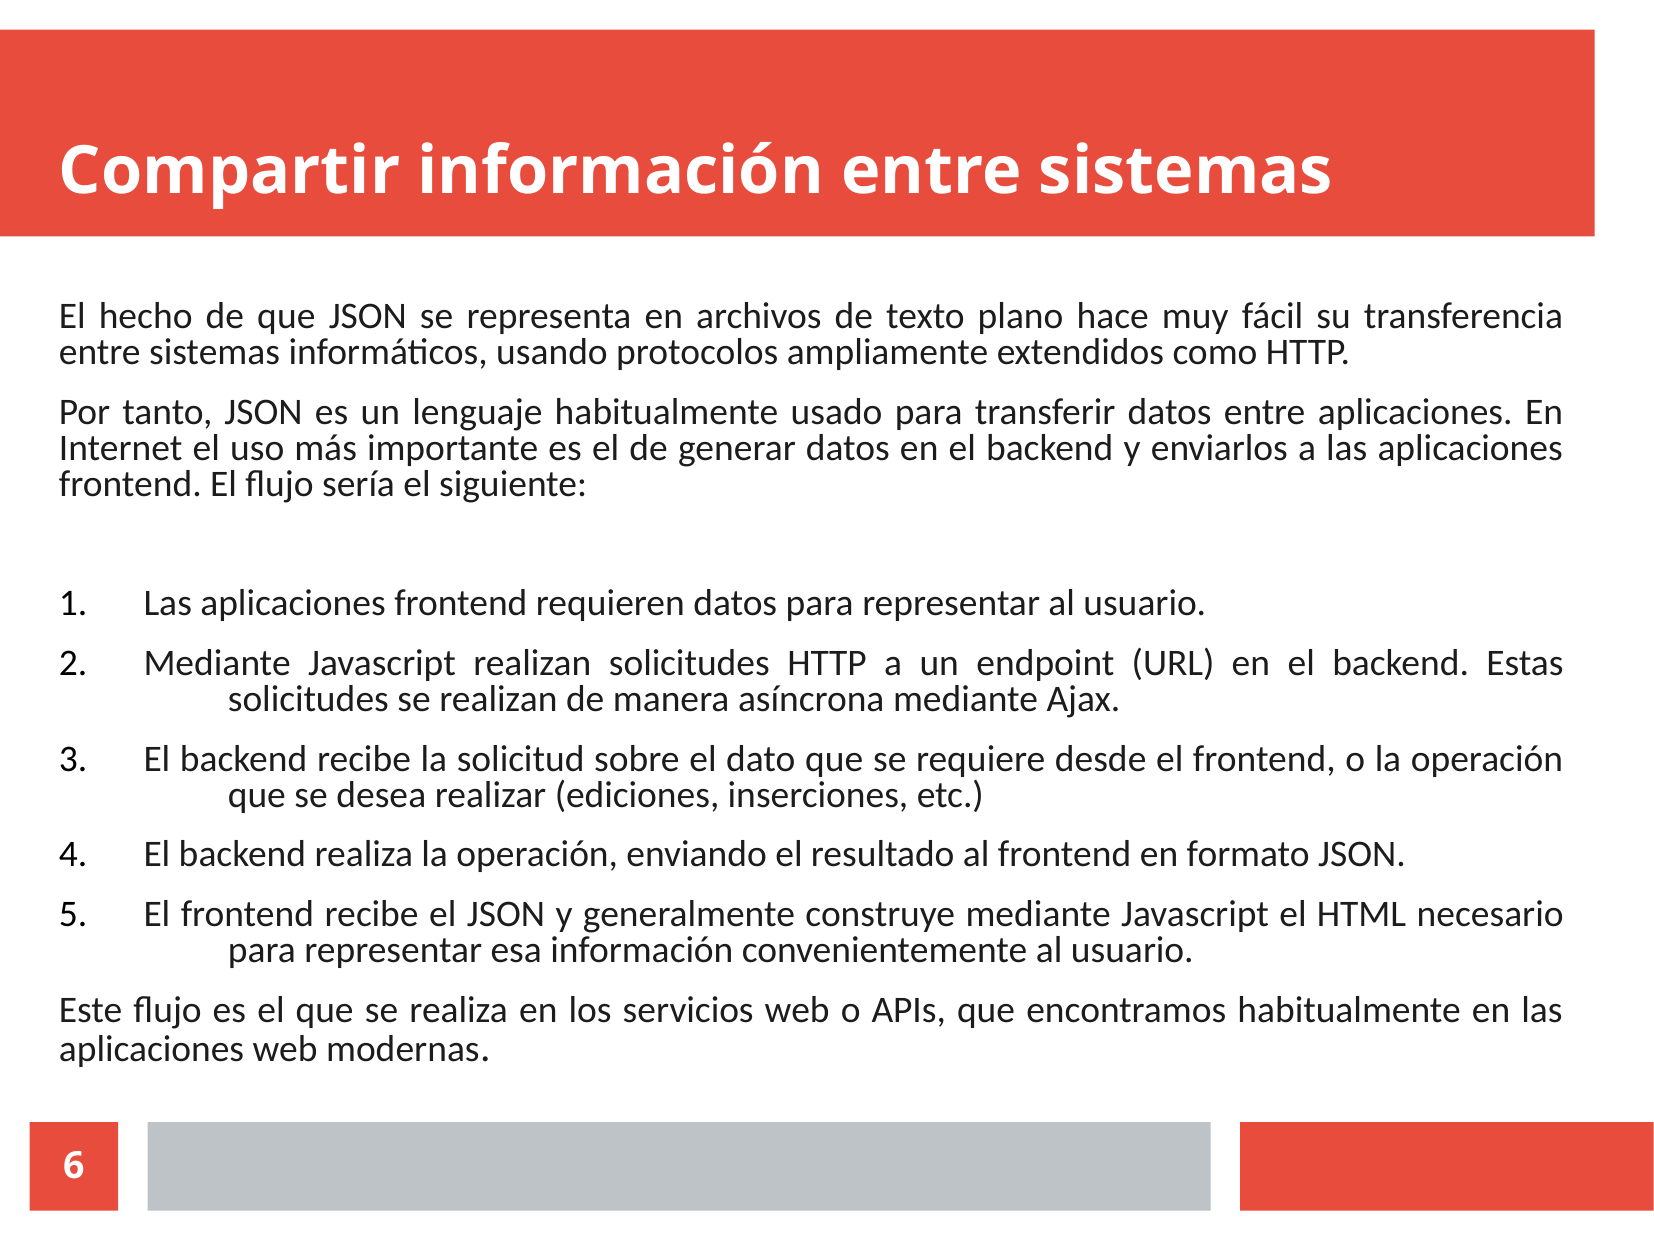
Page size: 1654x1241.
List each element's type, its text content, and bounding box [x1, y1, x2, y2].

text_box [29, 1122, 119, 1211]
title Compartir información entre sistemas [59, 59, 1595, 207]
list El hecho de que JSON se representa en archivos de texto plano hace muy fácil su transferencia entre sistemas informáticos, usando protocolos ampliamente extendidos como HTTP. Por tanto, JSON es un lenguaje habitualmente usado para transferir datos entre aplicaciones. En Internet el uso más importante es el de generar datos en el backend y enviarlos a las aplicaciones frontend. El flujo sería el siguiente: Las aplicaciones frontend requieren datos para representar al usuario. Mediante Javascript realizan solicitudes HTTP a un endpoint (URL) en el backend. Estas solicitudes se realizan de manera asíncrona mediante Ajax. El backend recibe la solicitud sobre el dato que se requiere desde el frontend, o la operación que se desea realizar (ediciones, inserciones, etc.) El backend realiza la operación, enviando el resultado al frontend en formato JSON. El frontend recibe el JSON y generalmente construye mediante Javascript el HTML necesario para representar esa información convenientemente al usuario. Este flujo es el que se realiza en los servicios web o APIs, que encontramos habitualmente en las aplicaciones web modernas. [59, 300, 1565, 1093]
